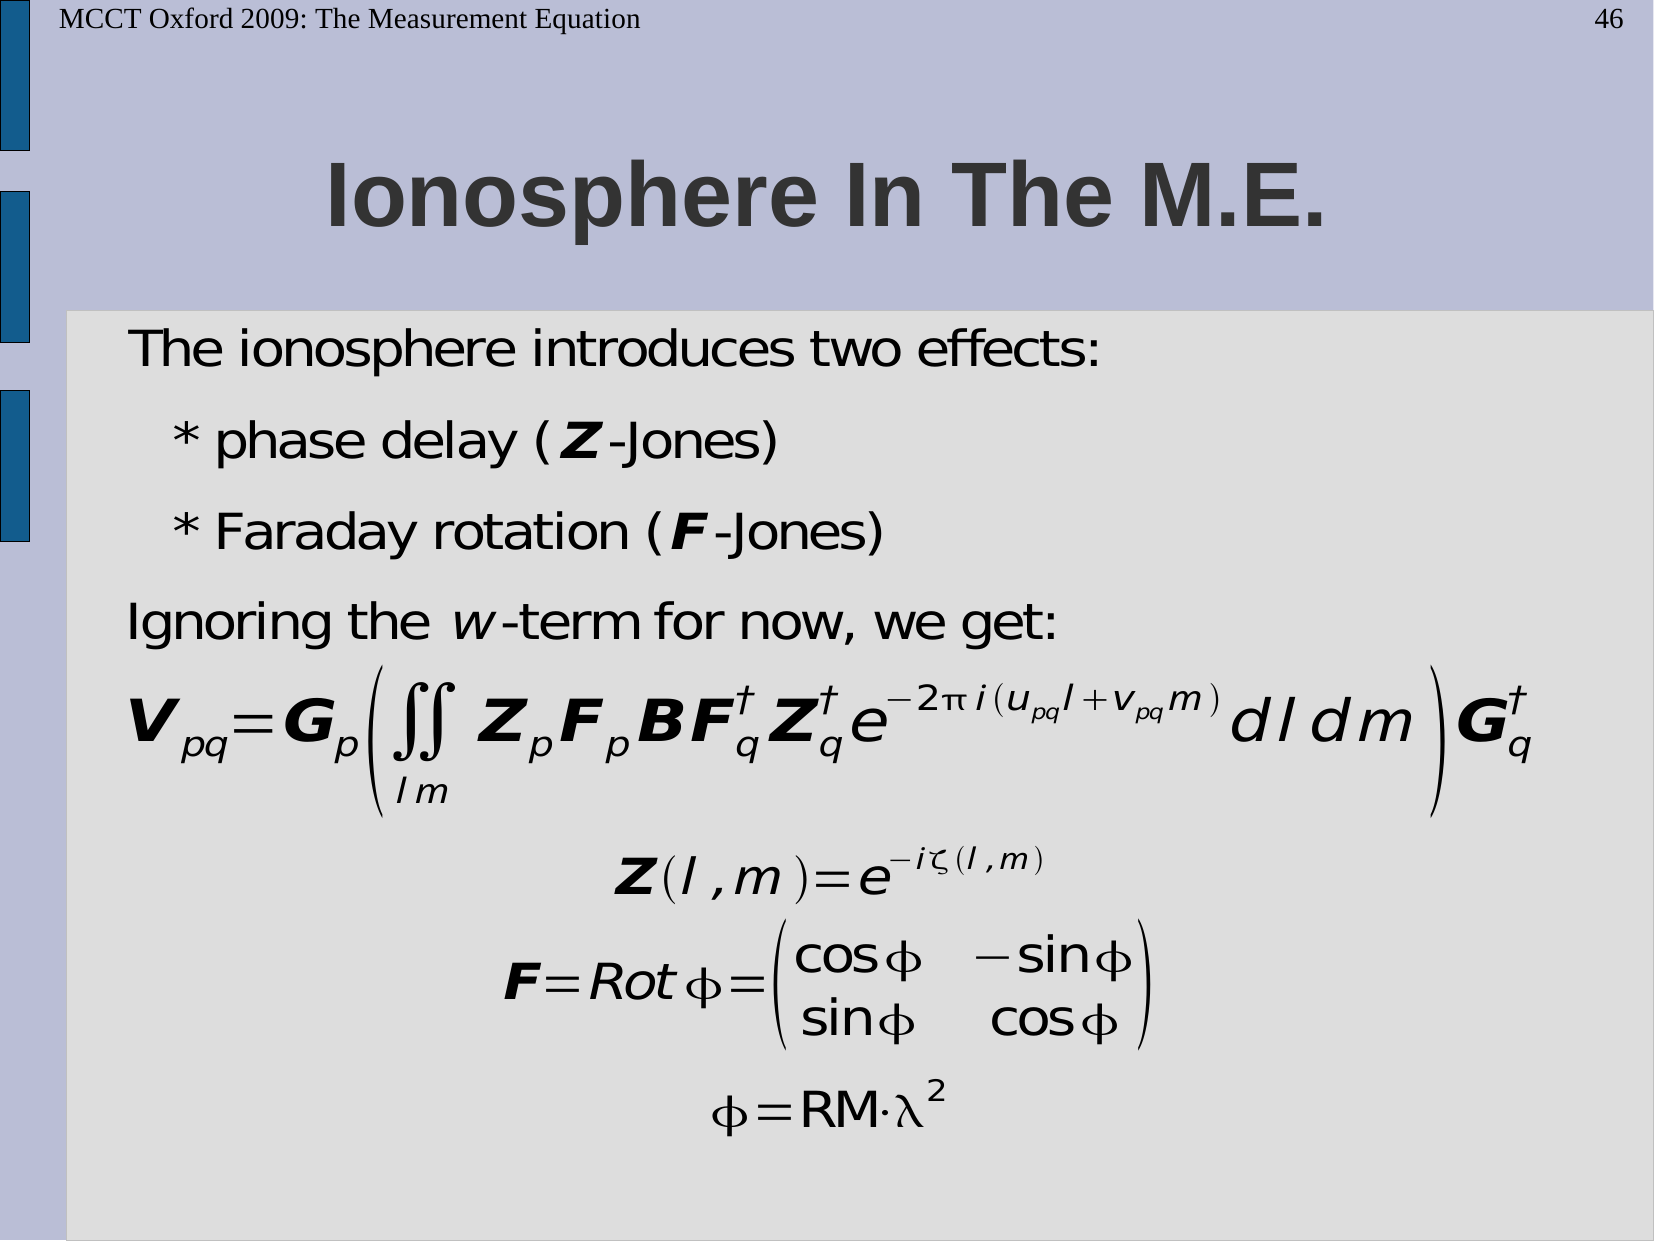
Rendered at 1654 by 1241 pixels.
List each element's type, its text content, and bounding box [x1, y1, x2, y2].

title Ionosphere In The M.E. [121, 91, 1534, 297]
chart [118, 297, 1537, 1236]
